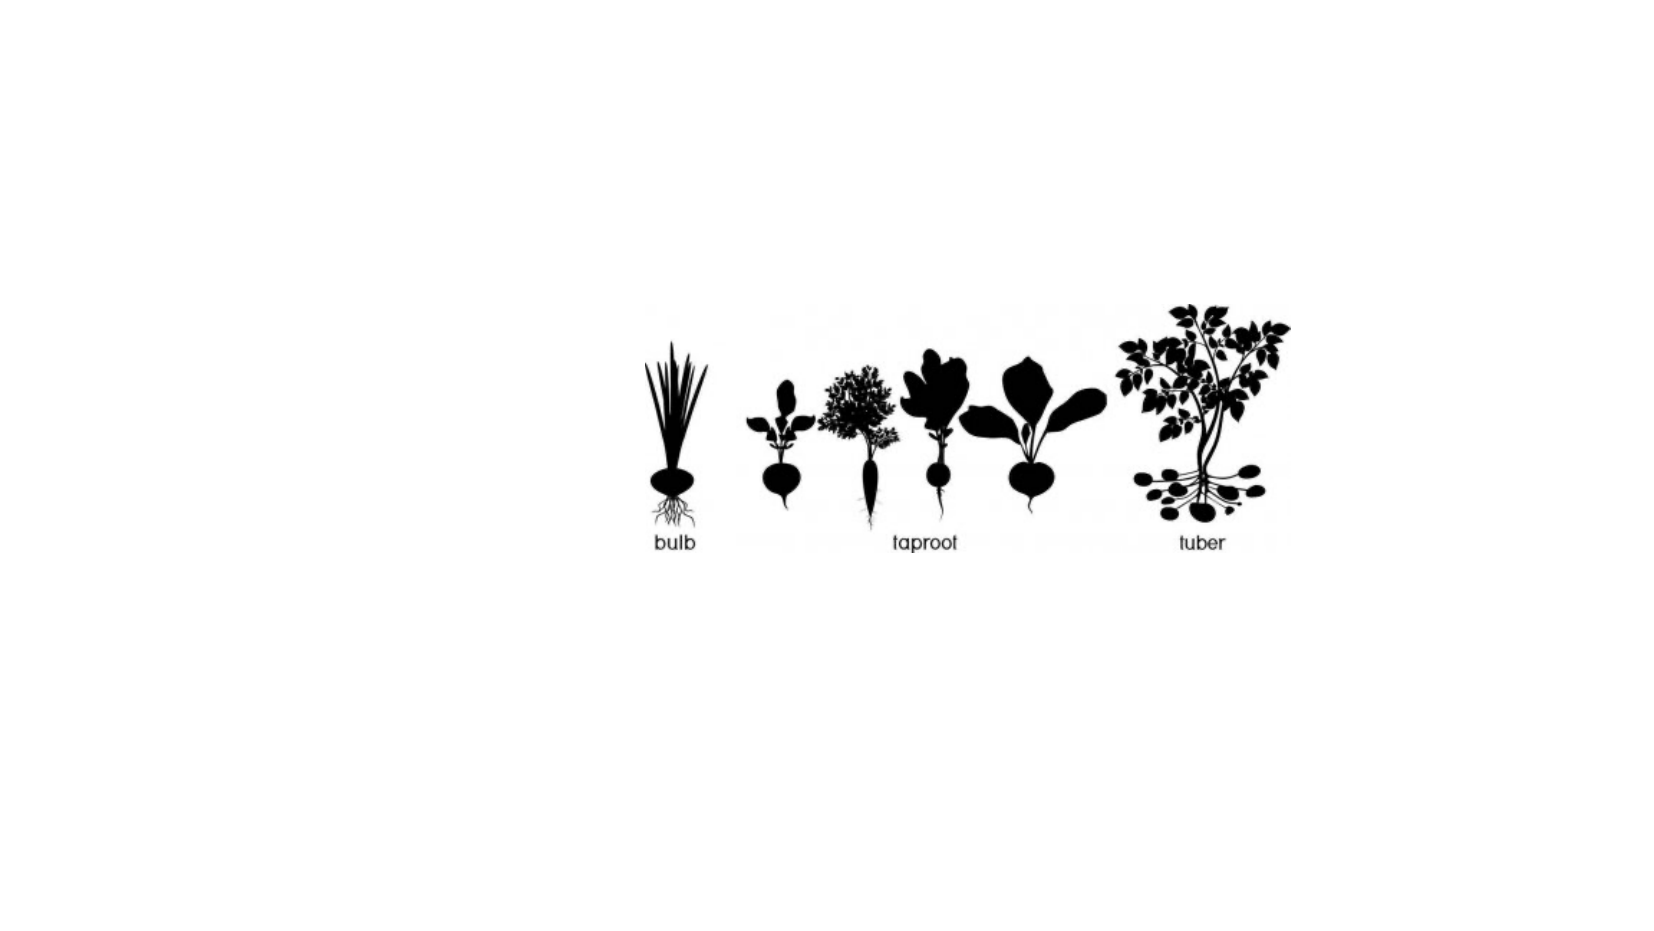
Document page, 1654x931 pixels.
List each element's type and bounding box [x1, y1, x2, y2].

picture [645, 304, 1291, 553]
